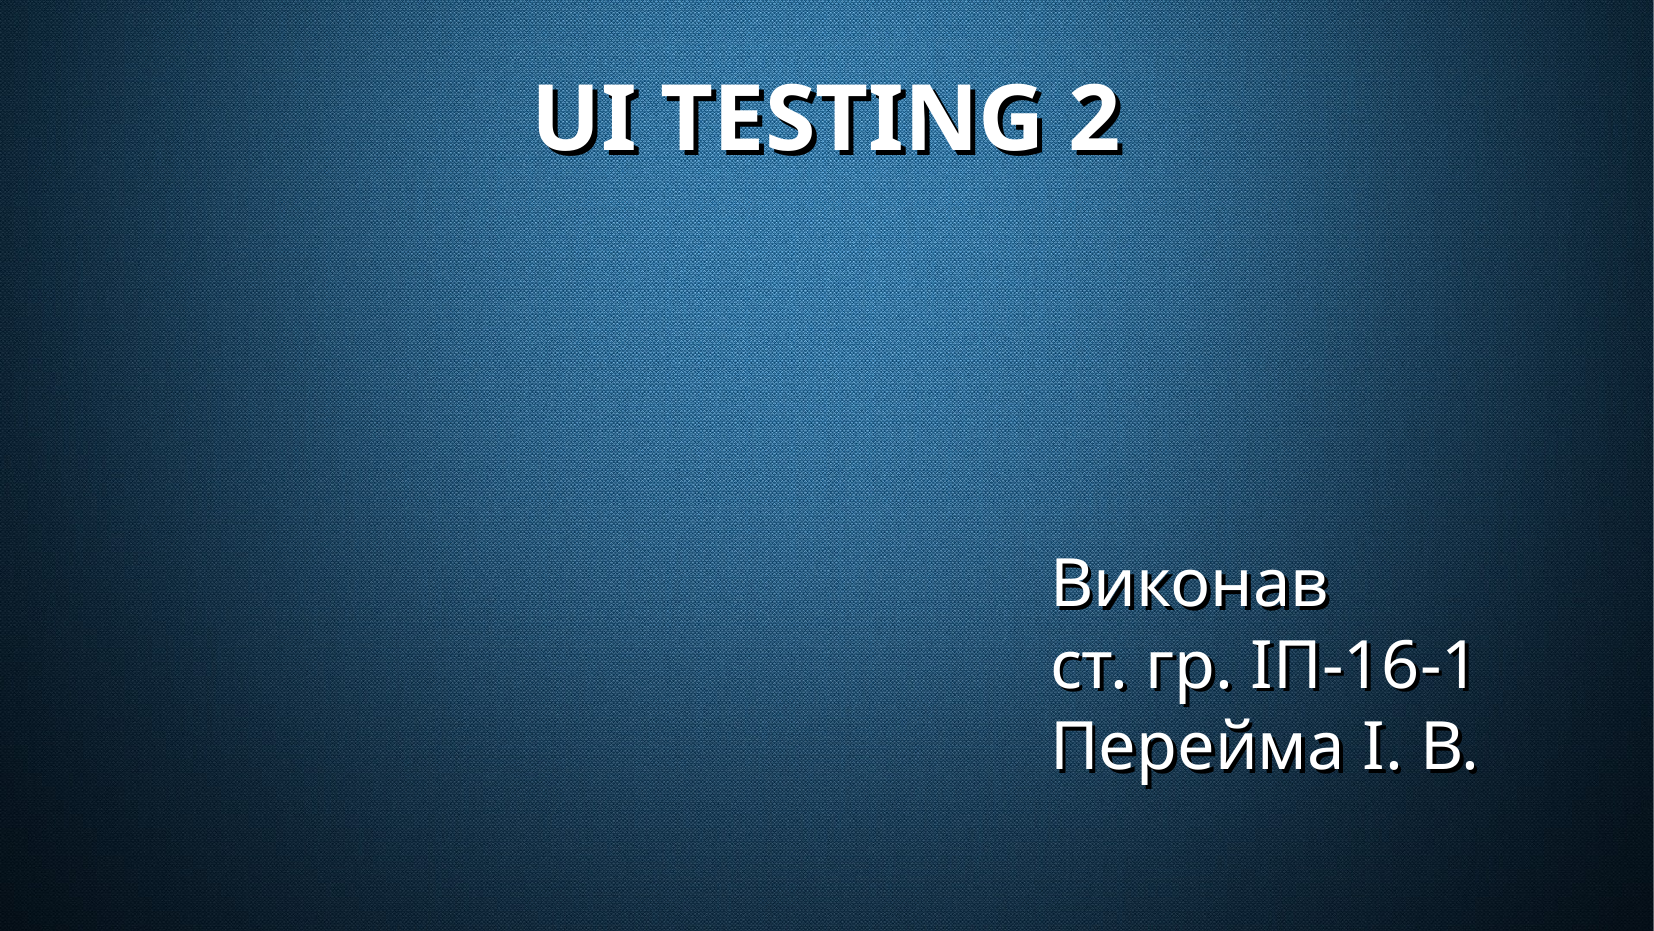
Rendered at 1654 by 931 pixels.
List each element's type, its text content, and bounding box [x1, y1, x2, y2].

picture [0, 0, 1654, 931]
title UI TESTING 2 [82, 37, 1571, 193]
subtitle Виконав ст. гр. ІП-16-1 Перейма І. В. [1050, 562, 1571, 765]
